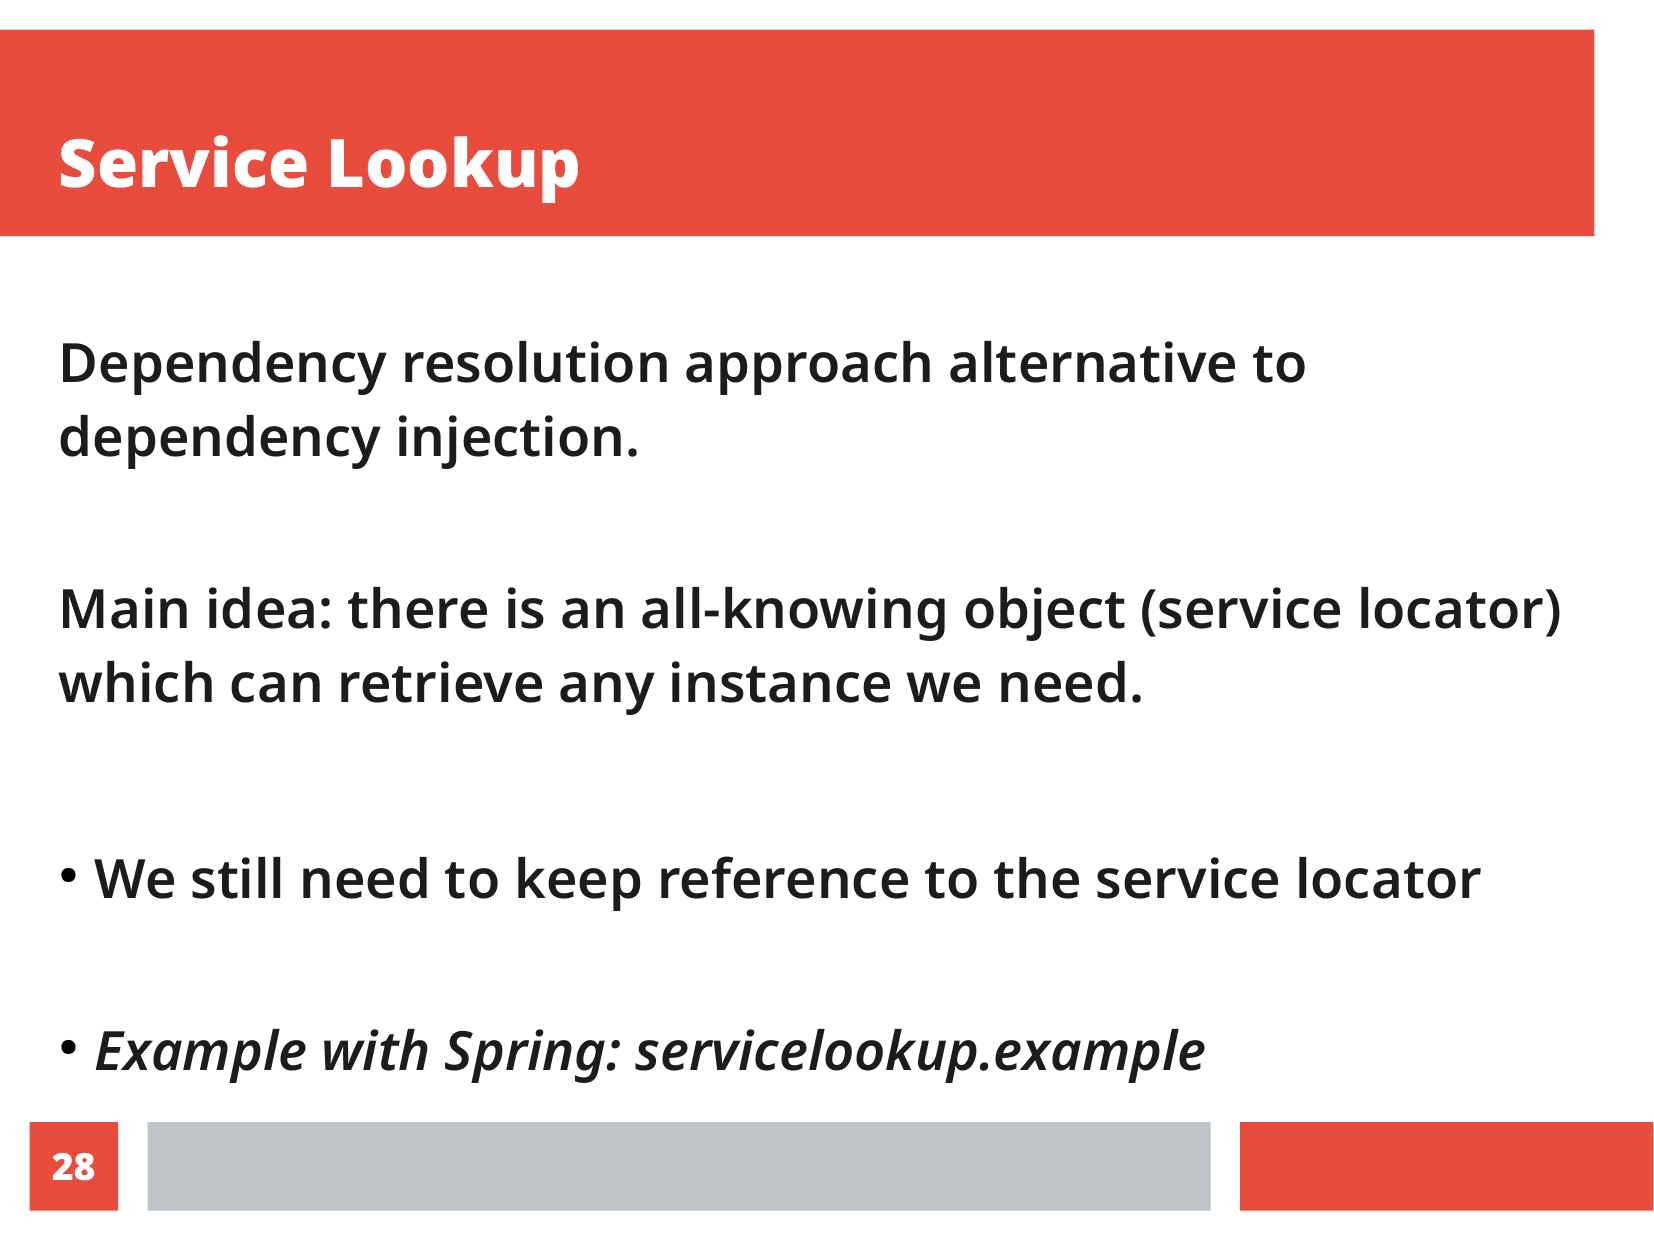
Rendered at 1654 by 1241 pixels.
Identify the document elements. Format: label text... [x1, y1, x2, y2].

title Service Lookup [59, 59, 1595, 207]
list Dependency resolution approach alternative to dependency injection. Main idea: there is an all-knowing object (service locator) which can retrieve any instance we need. We still need to keep reference to the service locator Example with Spring: servicelookup.example [59, 324, 1565, 1093]
